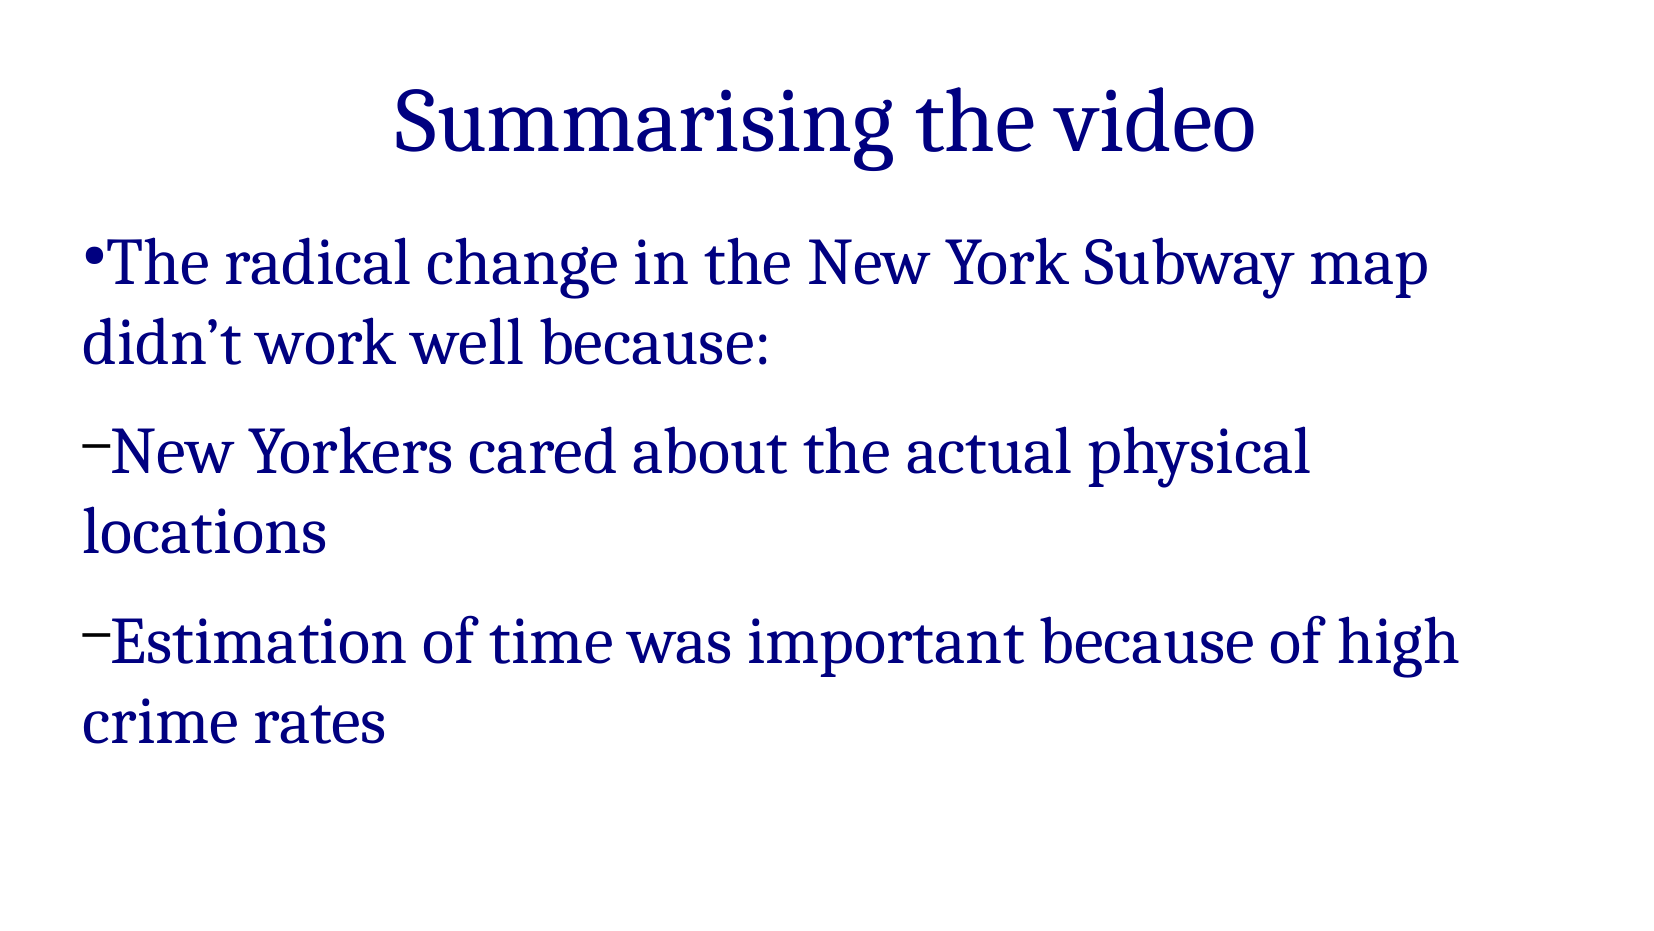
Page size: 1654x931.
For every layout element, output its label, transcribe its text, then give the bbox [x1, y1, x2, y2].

list The radical change in the New York Subway map didn’t work well because: New Yorkers cared about the actual physical locations Estimation of time was important because of high crime rates [82, 217, 1571, 758]
title Summarising the video [82, 37, 1571, 193]
